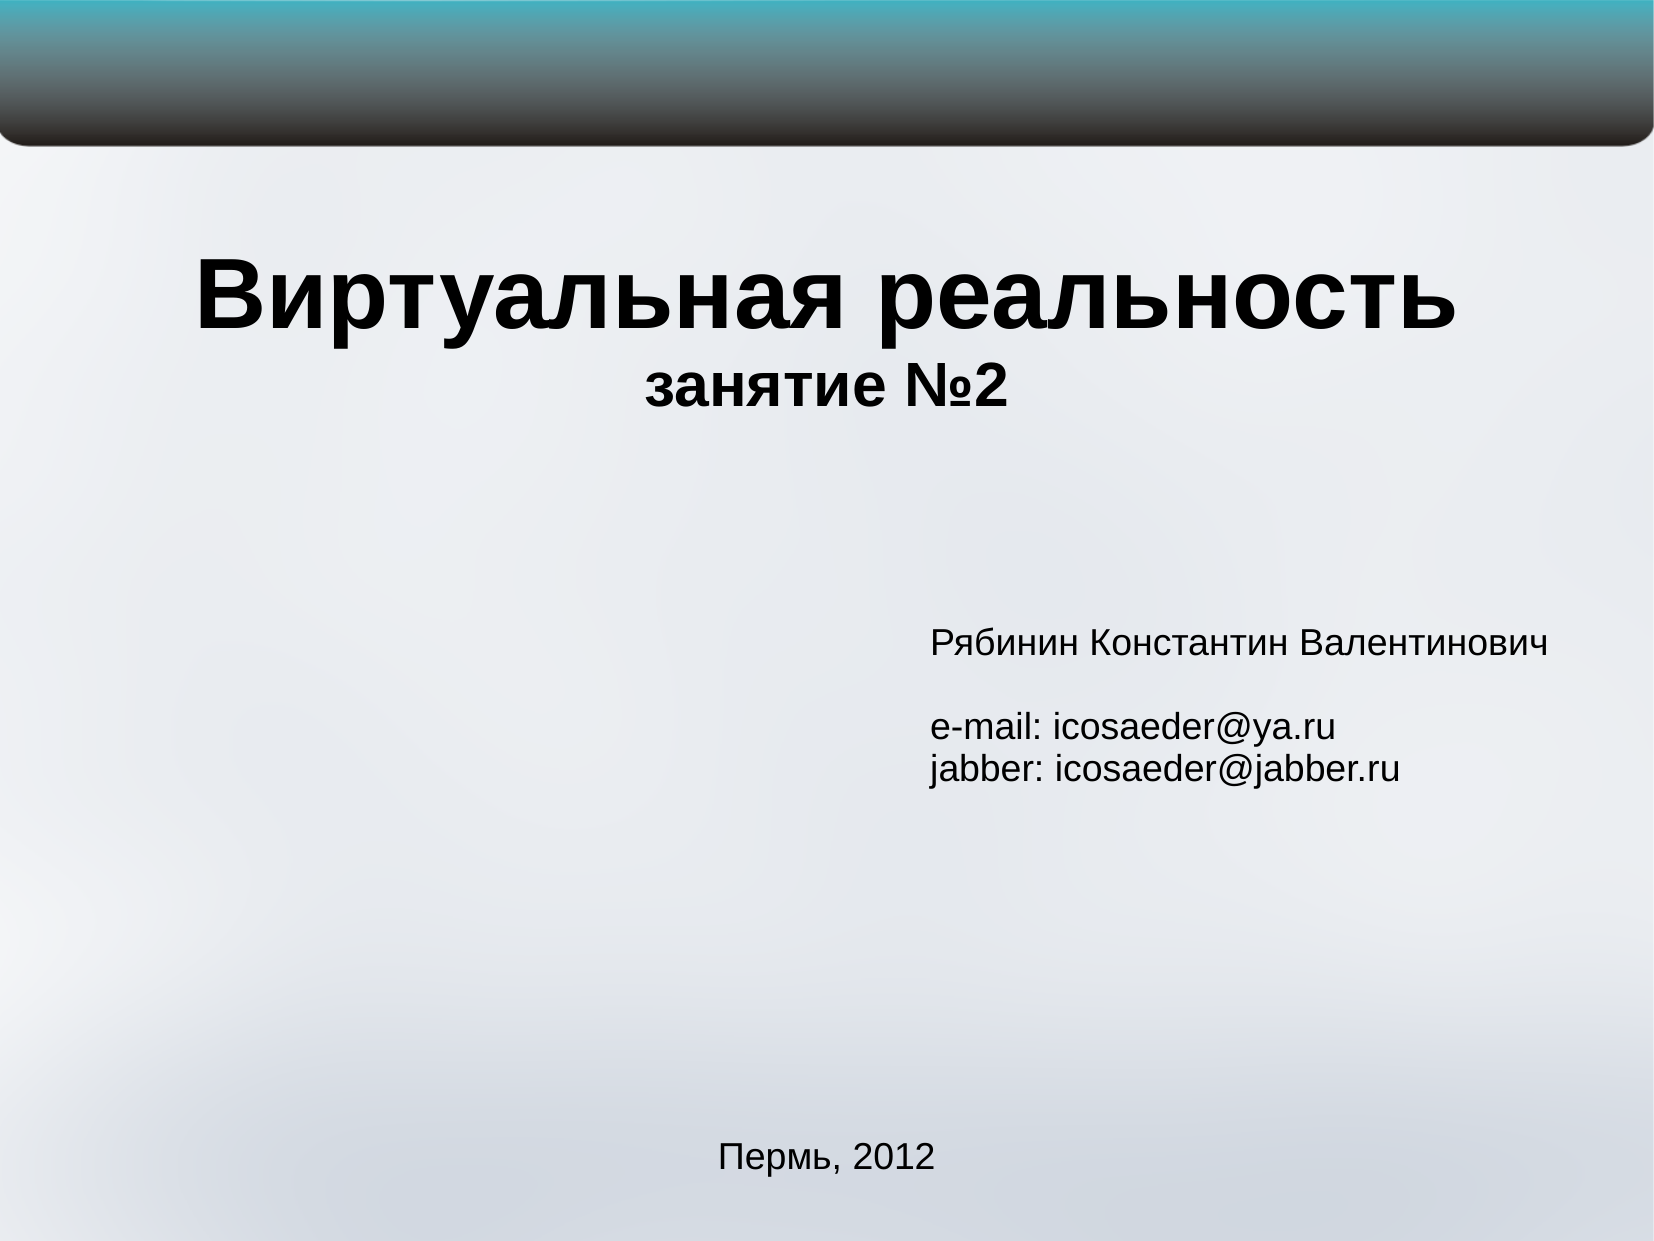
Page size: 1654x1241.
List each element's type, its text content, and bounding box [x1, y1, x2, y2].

text_box Пермь, 2012 [590, 1127, 1063, 1185]
picture [0, 0, 1654, 1241]
text_box Рябинин Константин Валентинович e-mail: icosaeder@ya.ru jabber: icosaeder@jabber.ru [915, 614, 1595, 797]
text_box Виртуальная реальность занятие №2 [147, 230, 1506, 427]
